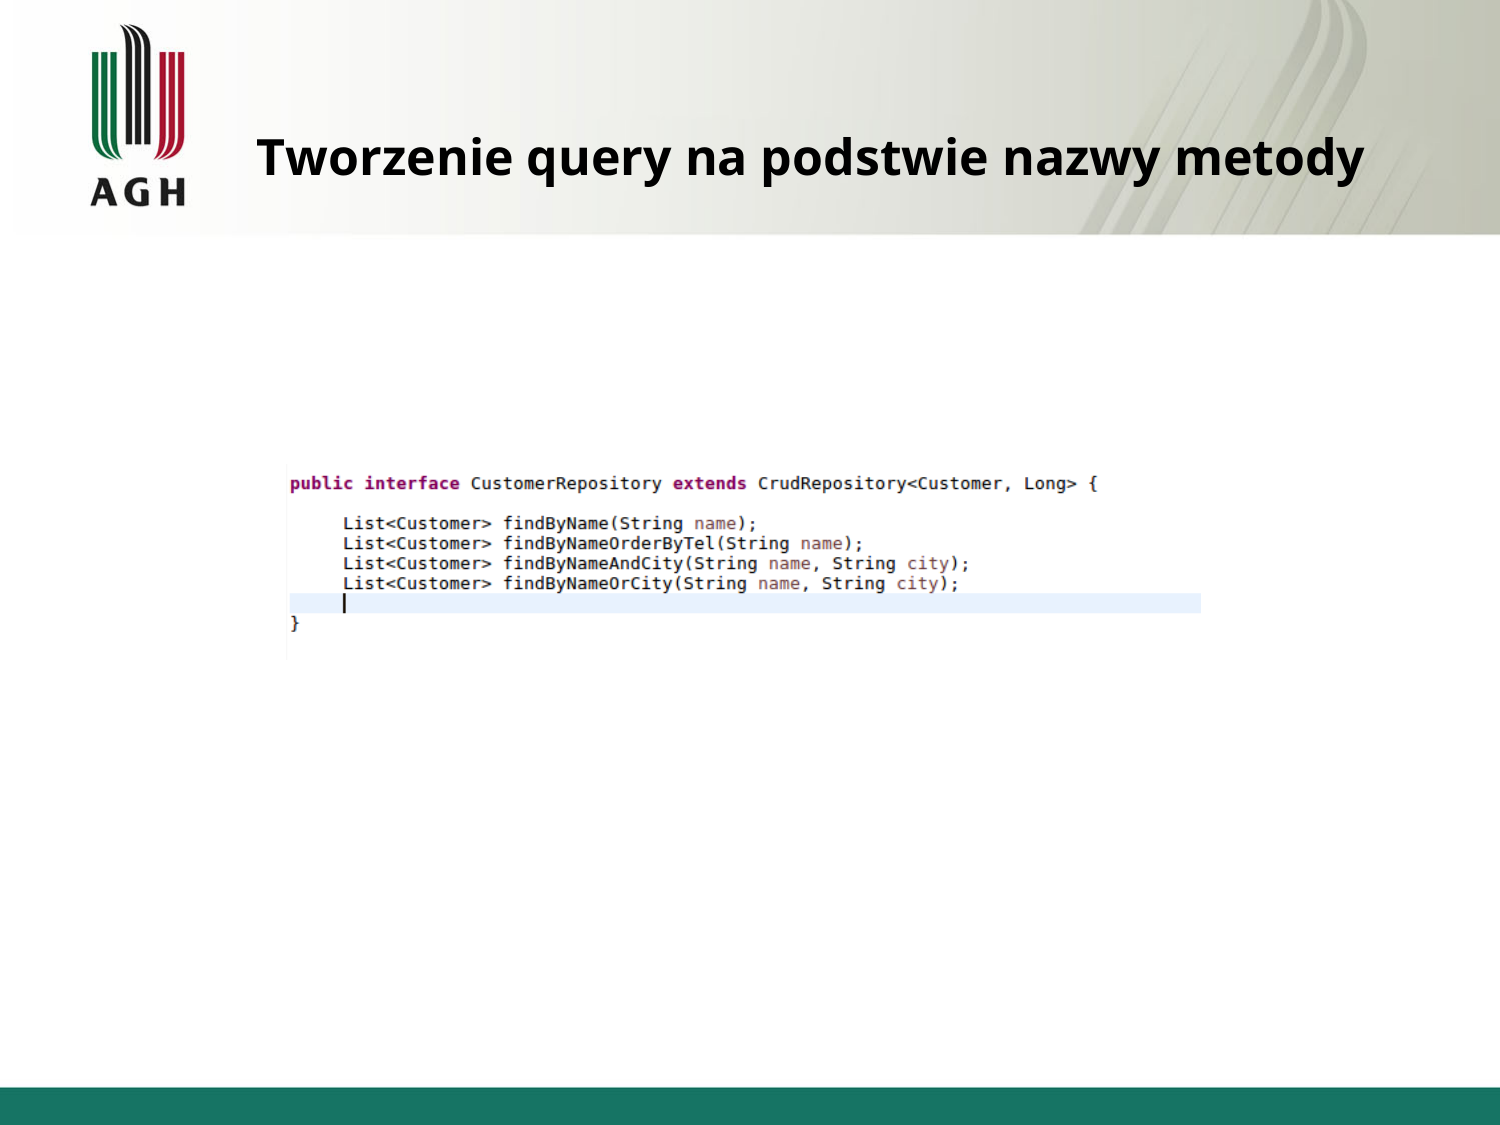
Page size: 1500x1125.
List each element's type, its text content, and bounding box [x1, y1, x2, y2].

picture [0, 0, 1500, 1125]
title Tworzenie query na podstwie nazwy metody [242, 78, 1425, 233]
